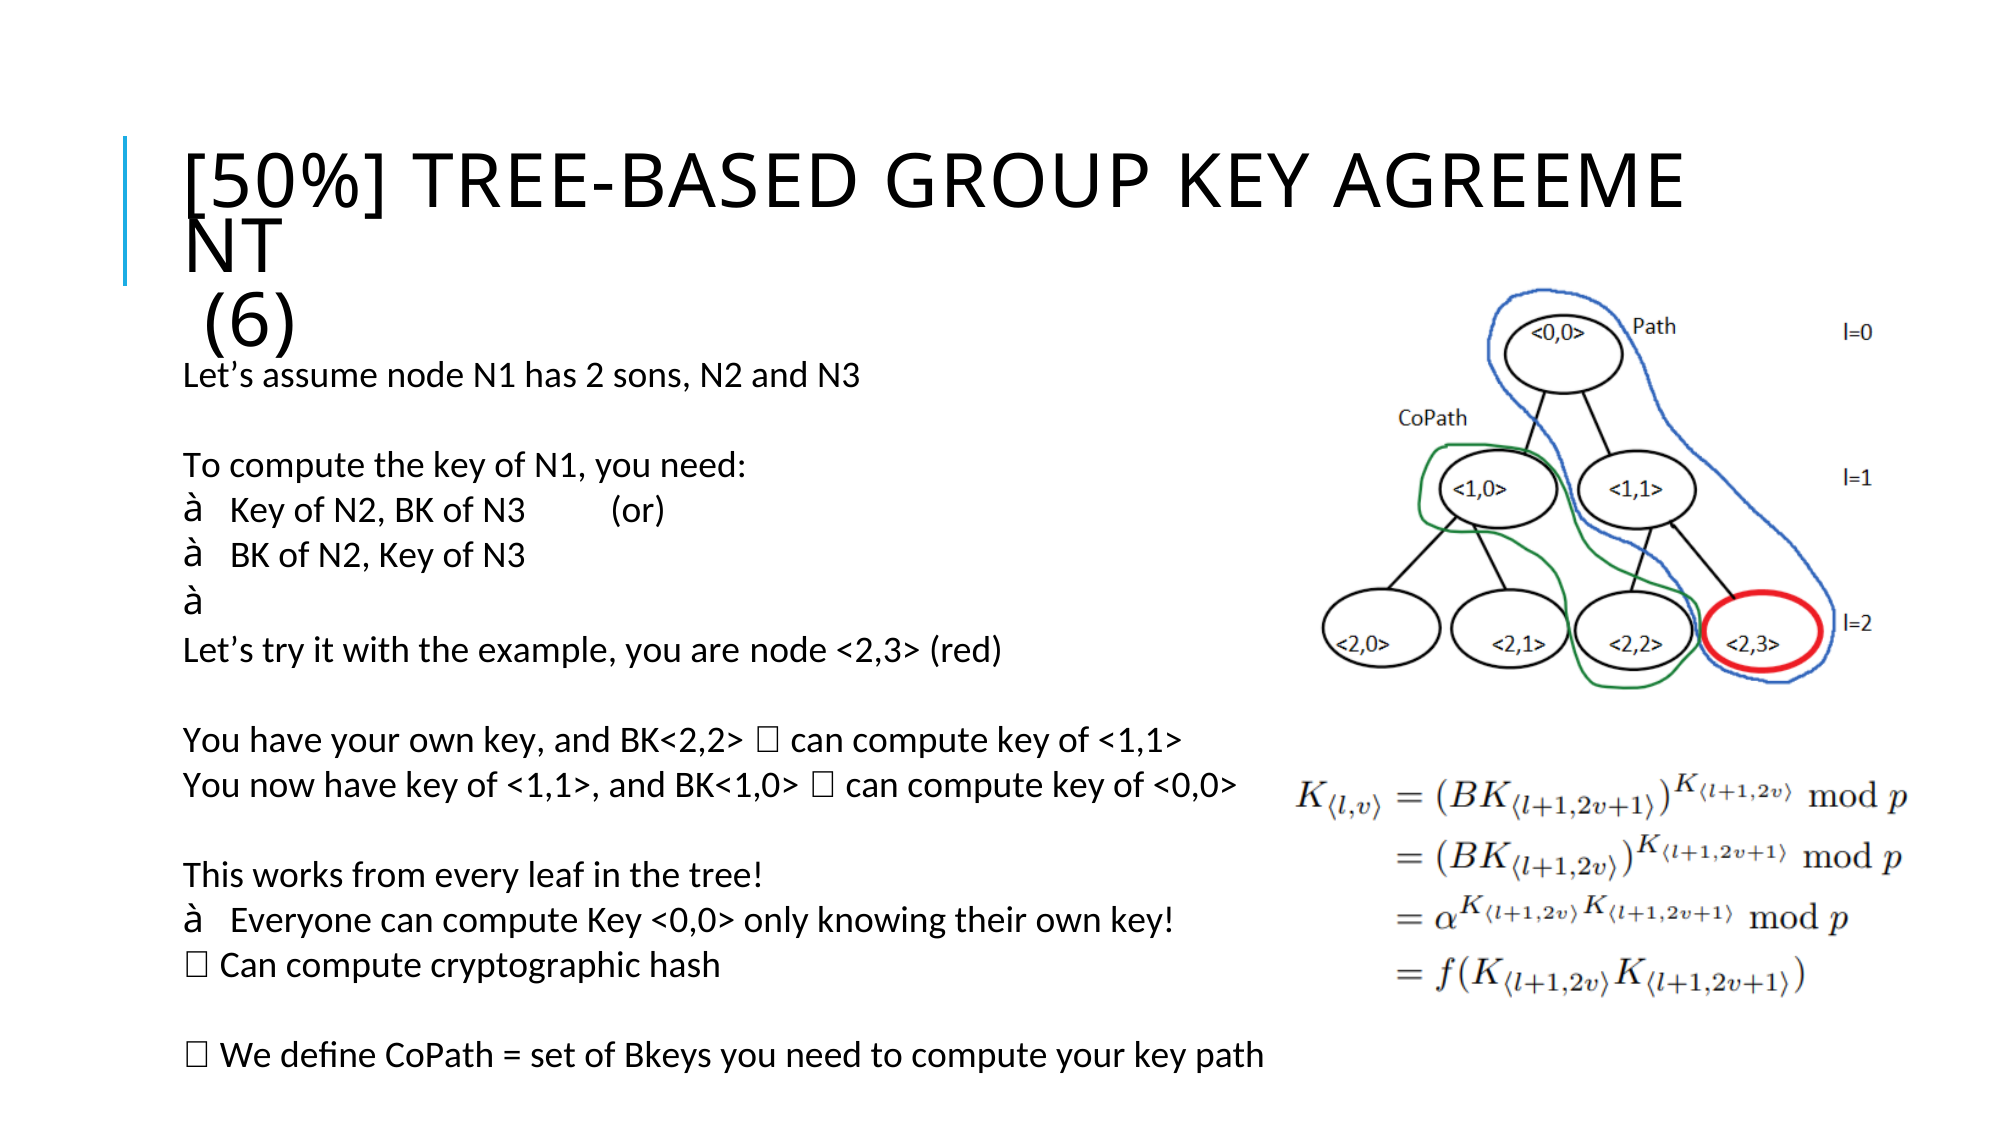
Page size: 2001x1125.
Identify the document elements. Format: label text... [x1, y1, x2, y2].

title [50%] Tree-based Group Key Agreement (6) [168, 96, 1763, 341]
text_box Let’s assume node N1 has 2 sons, N2 and N3 To compute the key of N1, you need: Key of N2, BK of N3 (or) BK of N2, Key of N3 Let’s try it with the example, you are node <2,3> (red) You have your own key, and BK<2,2>  can compute key of <1,1> You now have key of <1,1>, and BK<1,0>  can compute key of <0,0> This works from every leaf in the tree! Everyone can compute Key <0,0> only knowing their own key!  Can compute cryptographic hash  We define CoPath = set of Bkeys you need to compute your key path [168, 341, 1371, 1085]
picture [1285, 764, 1926, 1006]
picture [1316, 279, 1895, 703]
